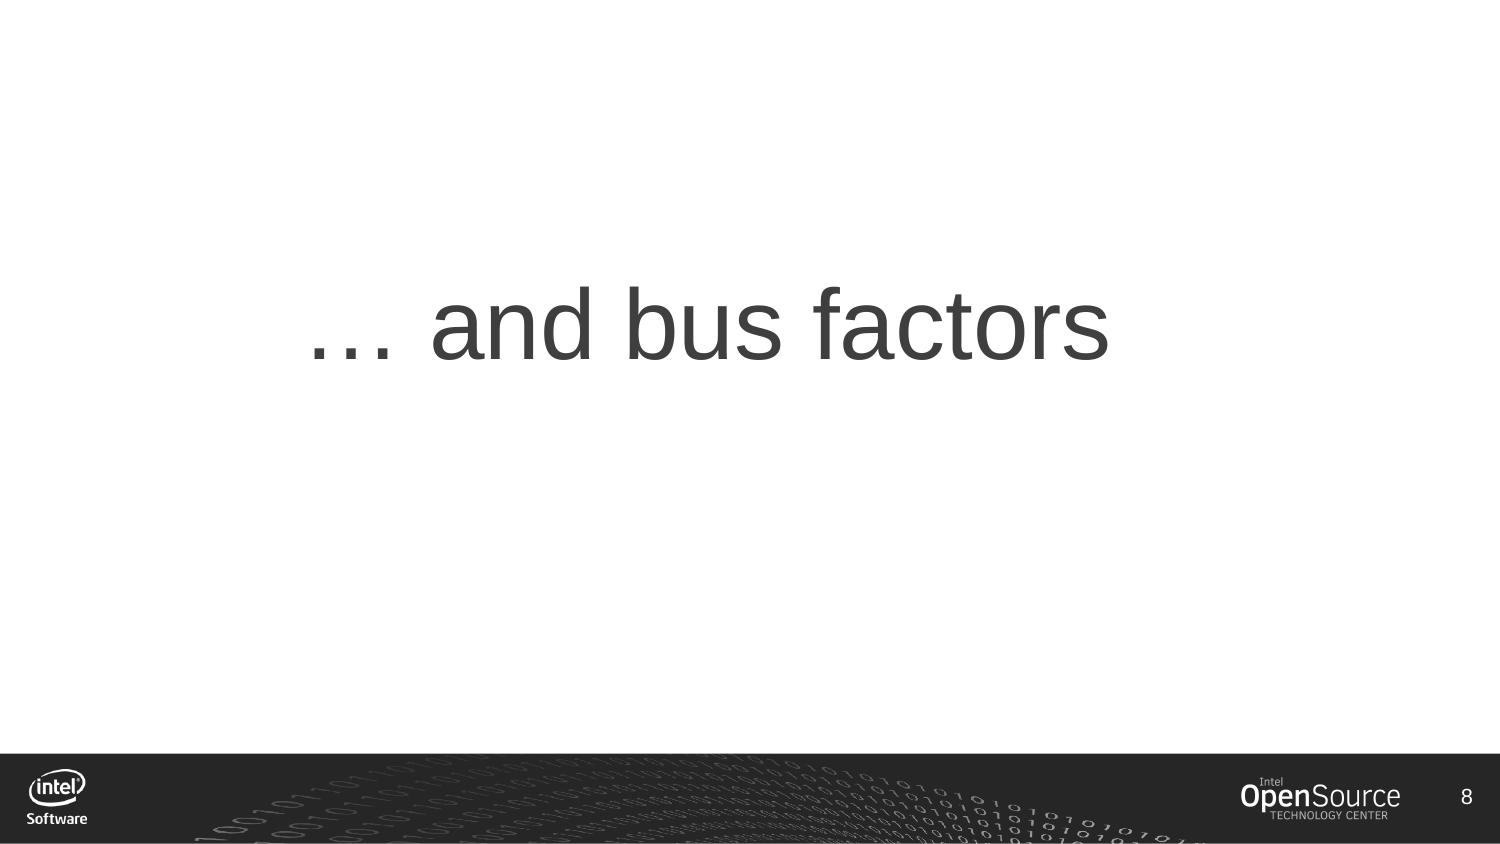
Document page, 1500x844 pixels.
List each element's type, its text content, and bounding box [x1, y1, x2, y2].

picture [1220, 757, 1418, 839]
picture [27, 753, 87, 844]
title … and bus factors [79, 259, 1335, 413]
